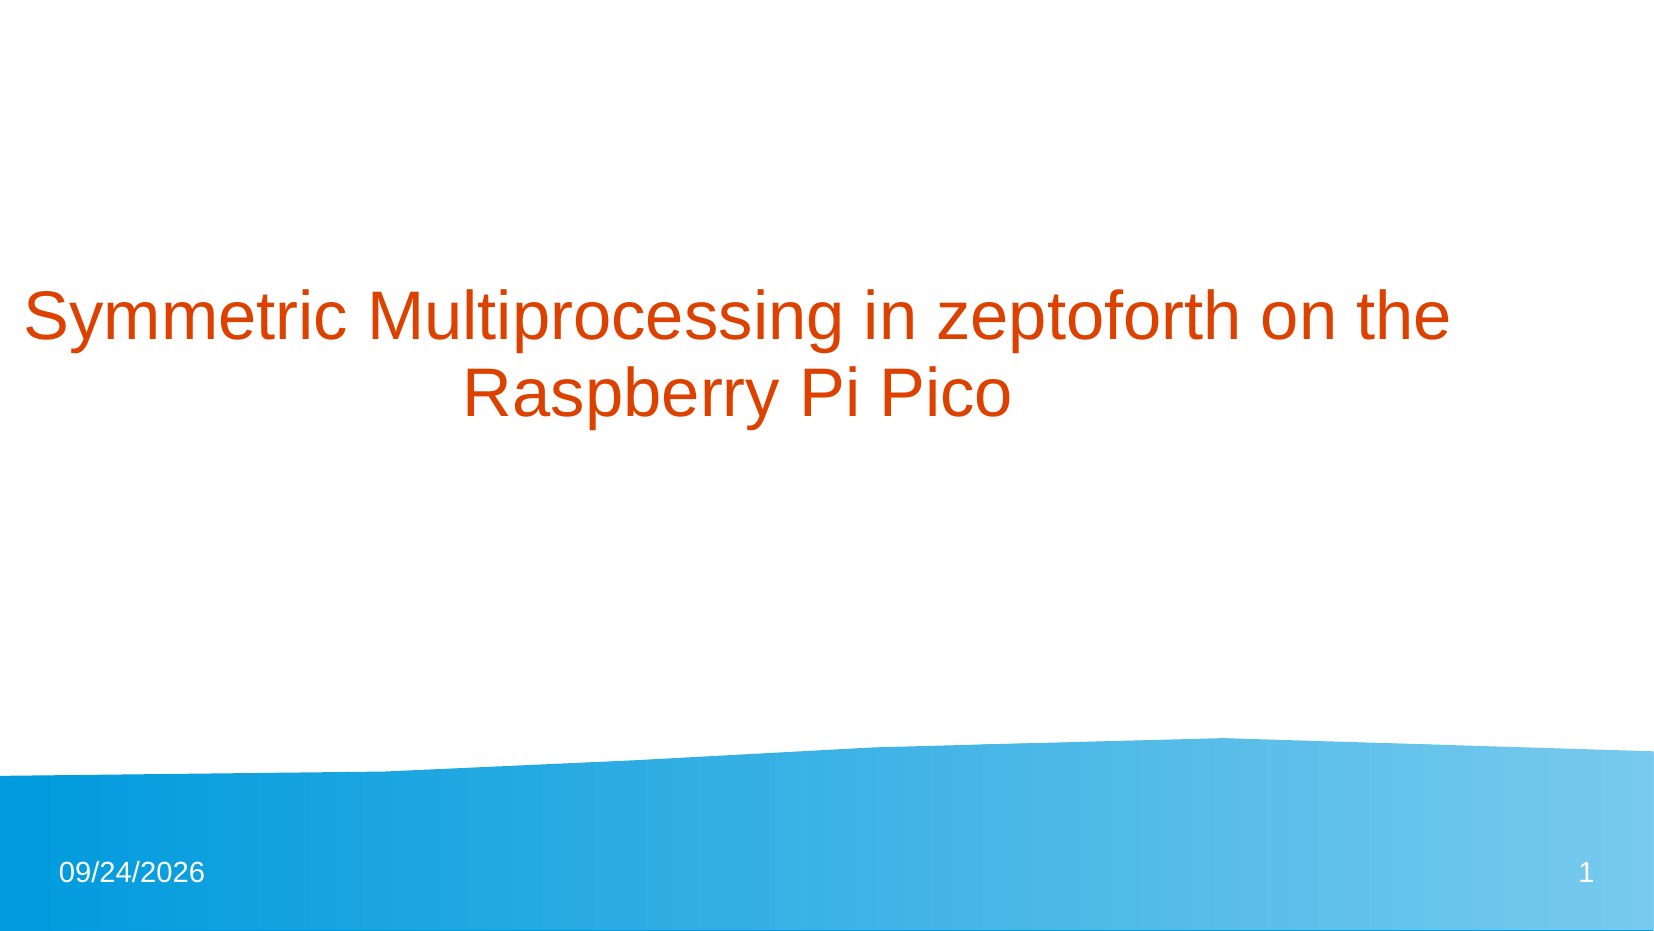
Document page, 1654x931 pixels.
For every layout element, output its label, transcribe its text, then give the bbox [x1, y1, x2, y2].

title Symmetric Multiprocessing in zeptoforth on the Raspberry Pi Pico [0, 265, 1477, 443]
